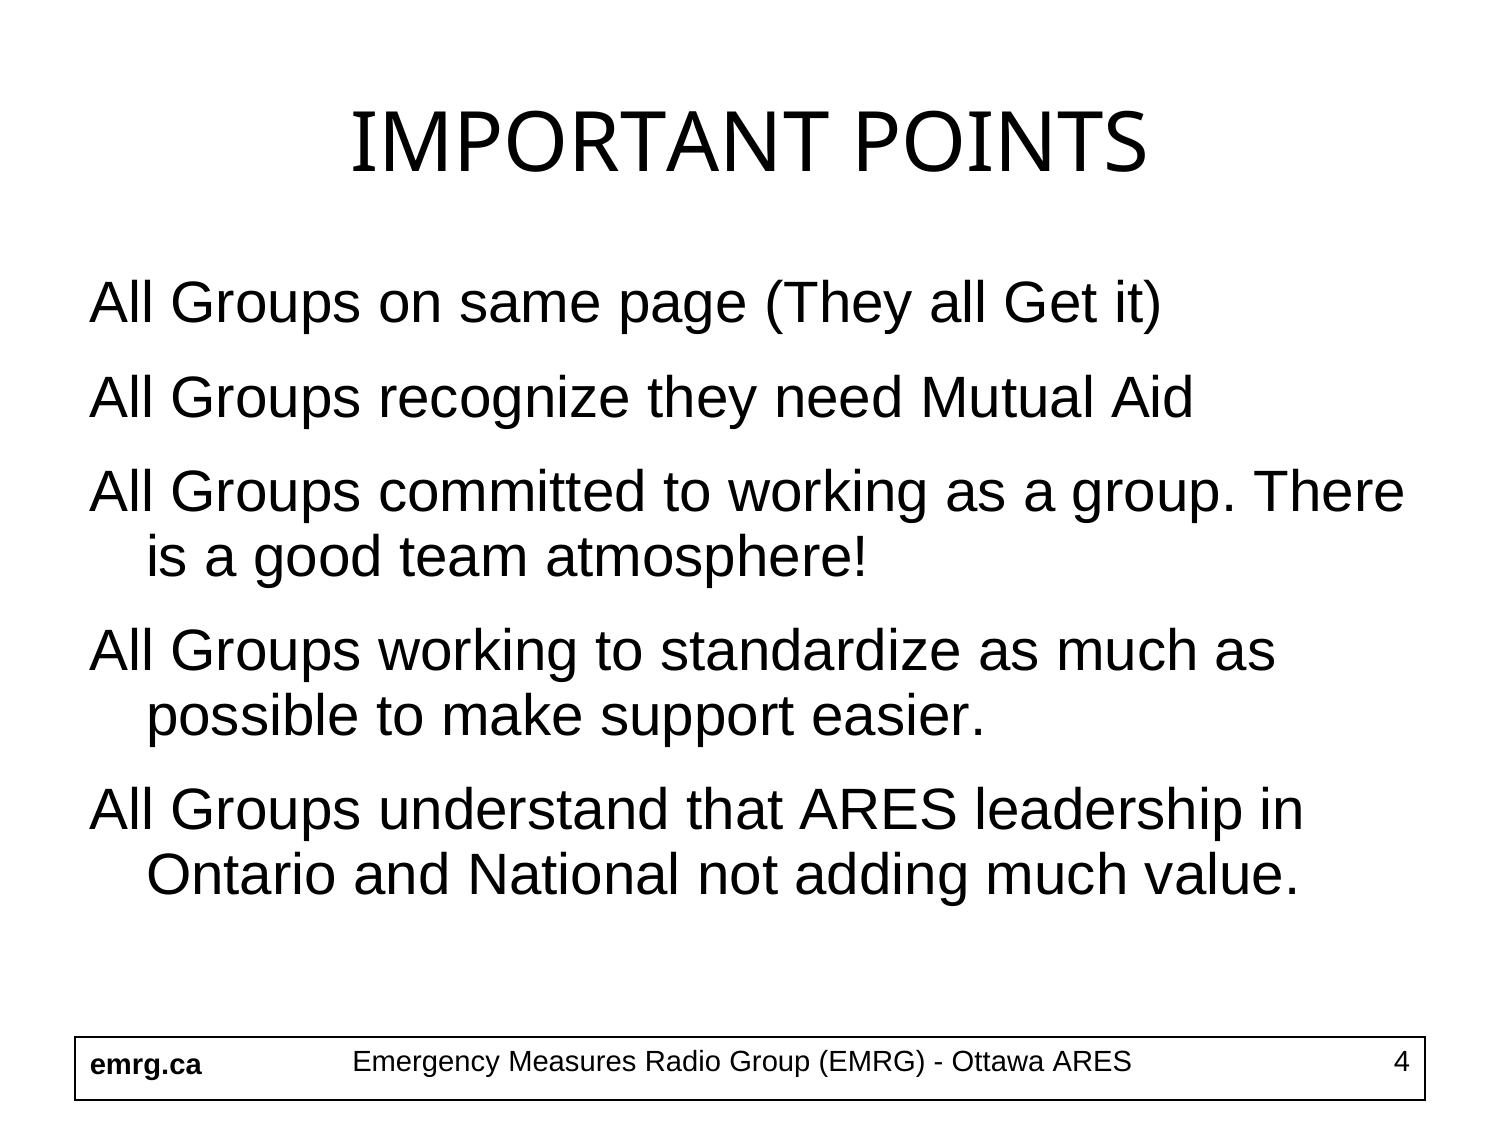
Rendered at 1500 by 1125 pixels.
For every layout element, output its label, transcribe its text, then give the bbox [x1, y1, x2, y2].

title IMPORTANT POINTS [75, 45, 1426, 233]
list All Groups on same page (They all Get it) All Groups recognize they need Mutual Aid All Groups committed to working as a group. There is a good team atmosphere! All Groups working to standardize as much as possible to make support easier. All Groups understand that ARES leadership in Ontario and National not adding much value. [75, 262, 1426, 1006]
